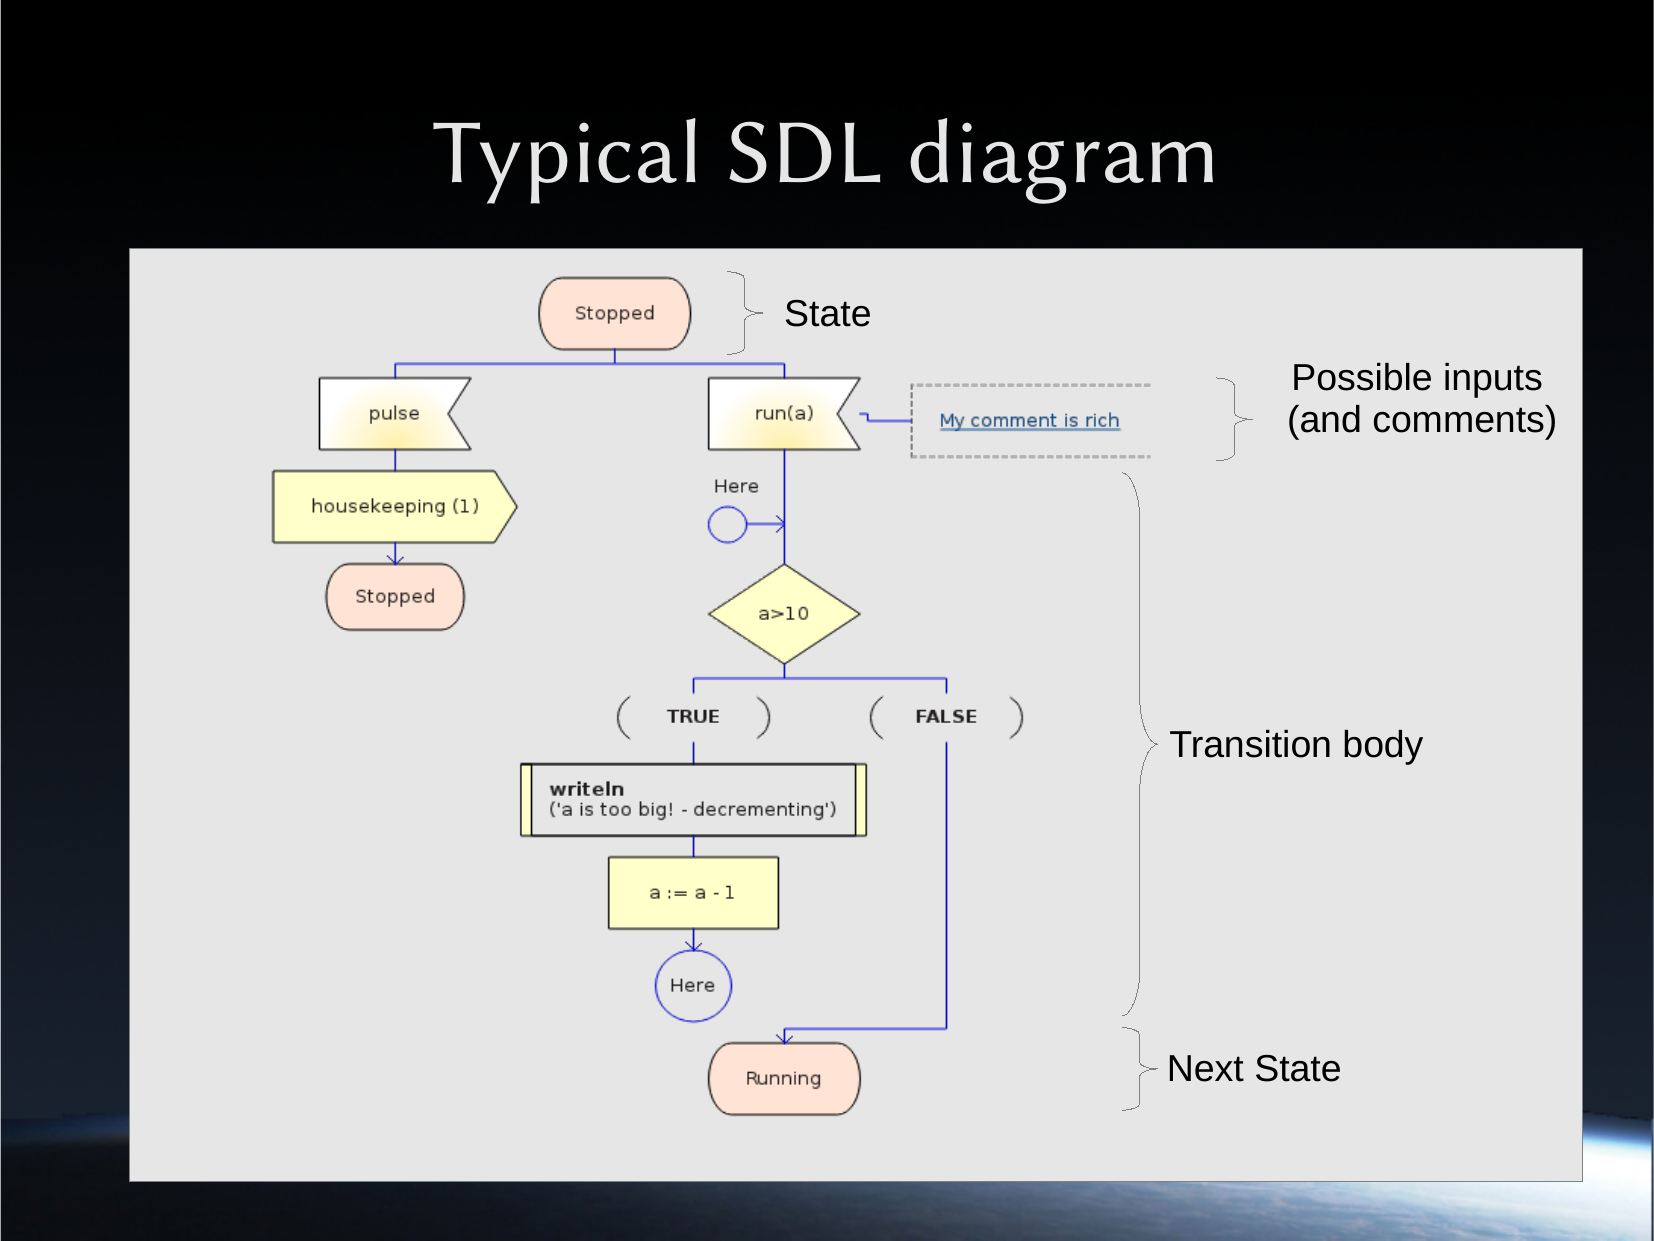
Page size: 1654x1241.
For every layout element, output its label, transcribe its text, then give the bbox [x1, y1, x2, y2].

text_box Possible inputs (and comments) [1216, 377, 1253, 461]
title Typical SDL diagram [82, 49, 1571, 257]
text_box Next State [1122, 1027, 1158, 1111]
text_box [129, 248, 1583, 1182]
text_box Transition body [1122, 472, 1158, 1016]
picture [0, 0, 1654, 1241]
text_box State [727, 271, 763, 355]
